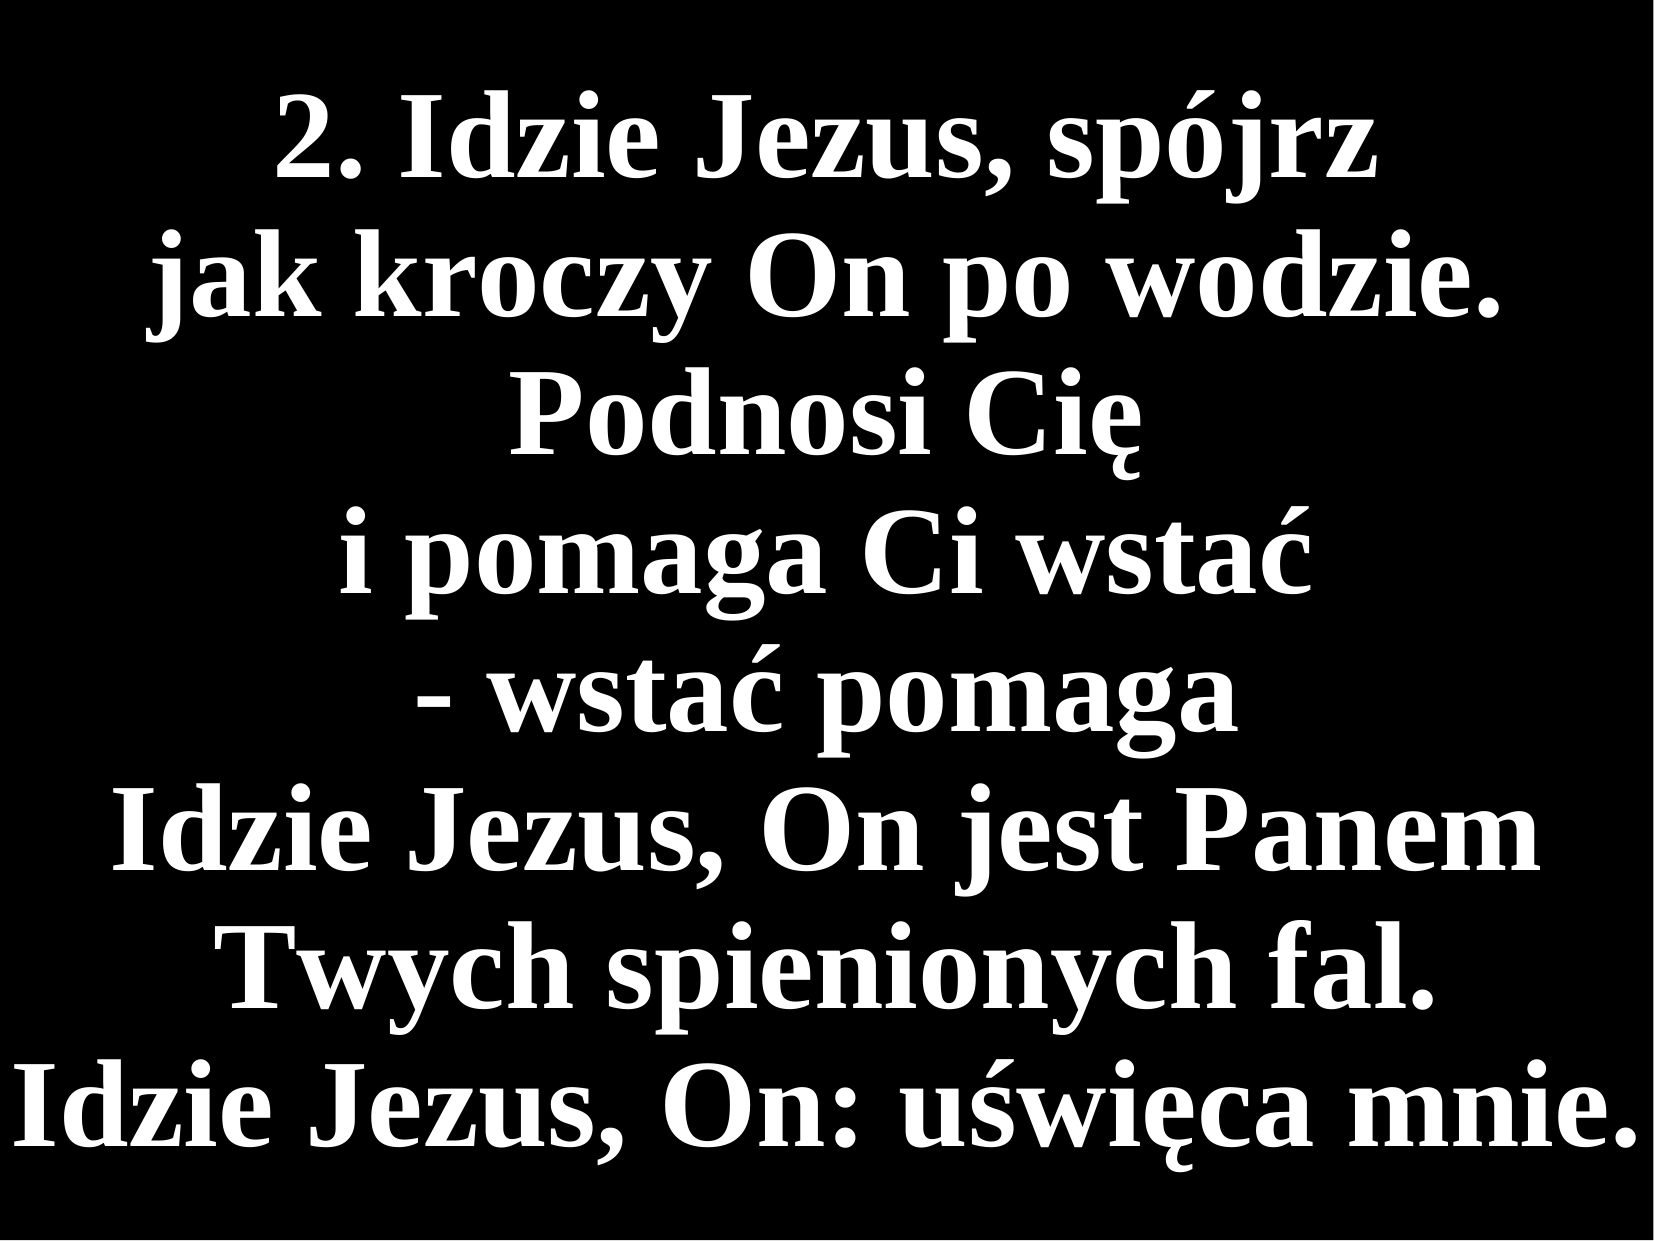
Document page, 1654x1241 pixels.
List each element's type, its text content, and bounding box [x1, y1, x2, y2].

title 2. Idzie Jezus, spójrz jak kroczy On po wodzie. Podnosi Cię i pomaga Ci wstać - wstać pomaga Idzie Jezus, On jest Panem Twych spienionych fal. Idzie Jezus, On: uświęca mnie. [0, 0, 1654, 1241]
